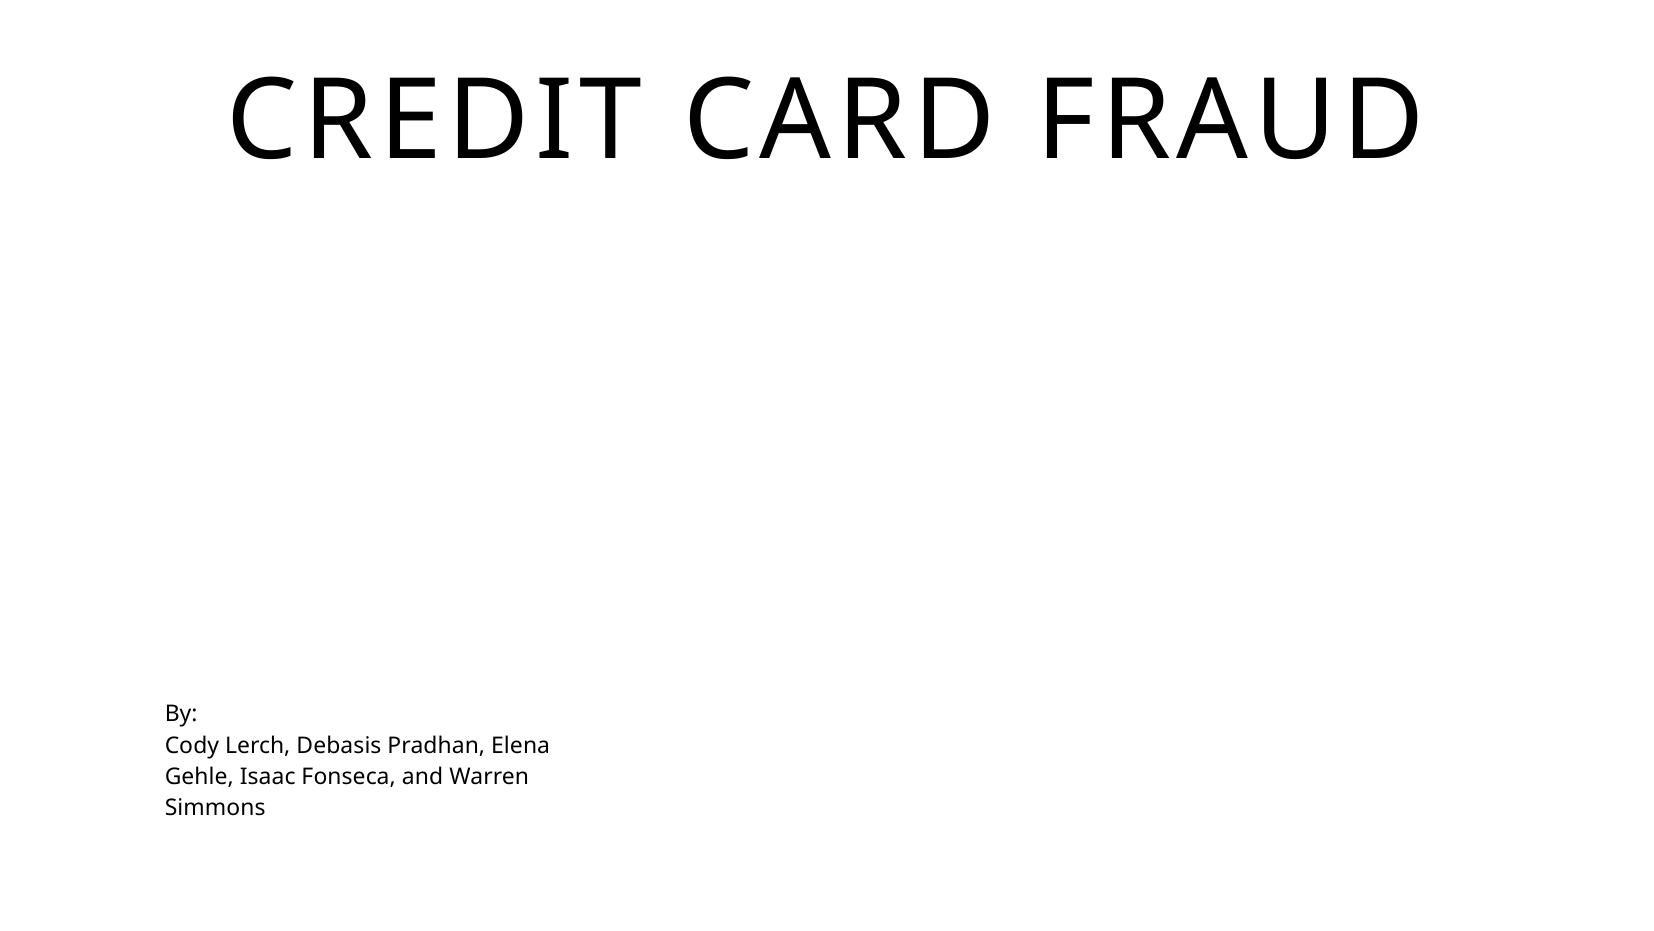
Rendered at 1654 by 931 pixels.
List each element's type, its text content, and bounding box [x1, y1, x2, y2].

text_box By: Cody Lerch, Debasis Pradhan, Elena Gehle, Isaac Fonseca, and Warren Simmons [150, 690, 616, 782]
title Credit card fraud [82, 28, 1571, 202]
